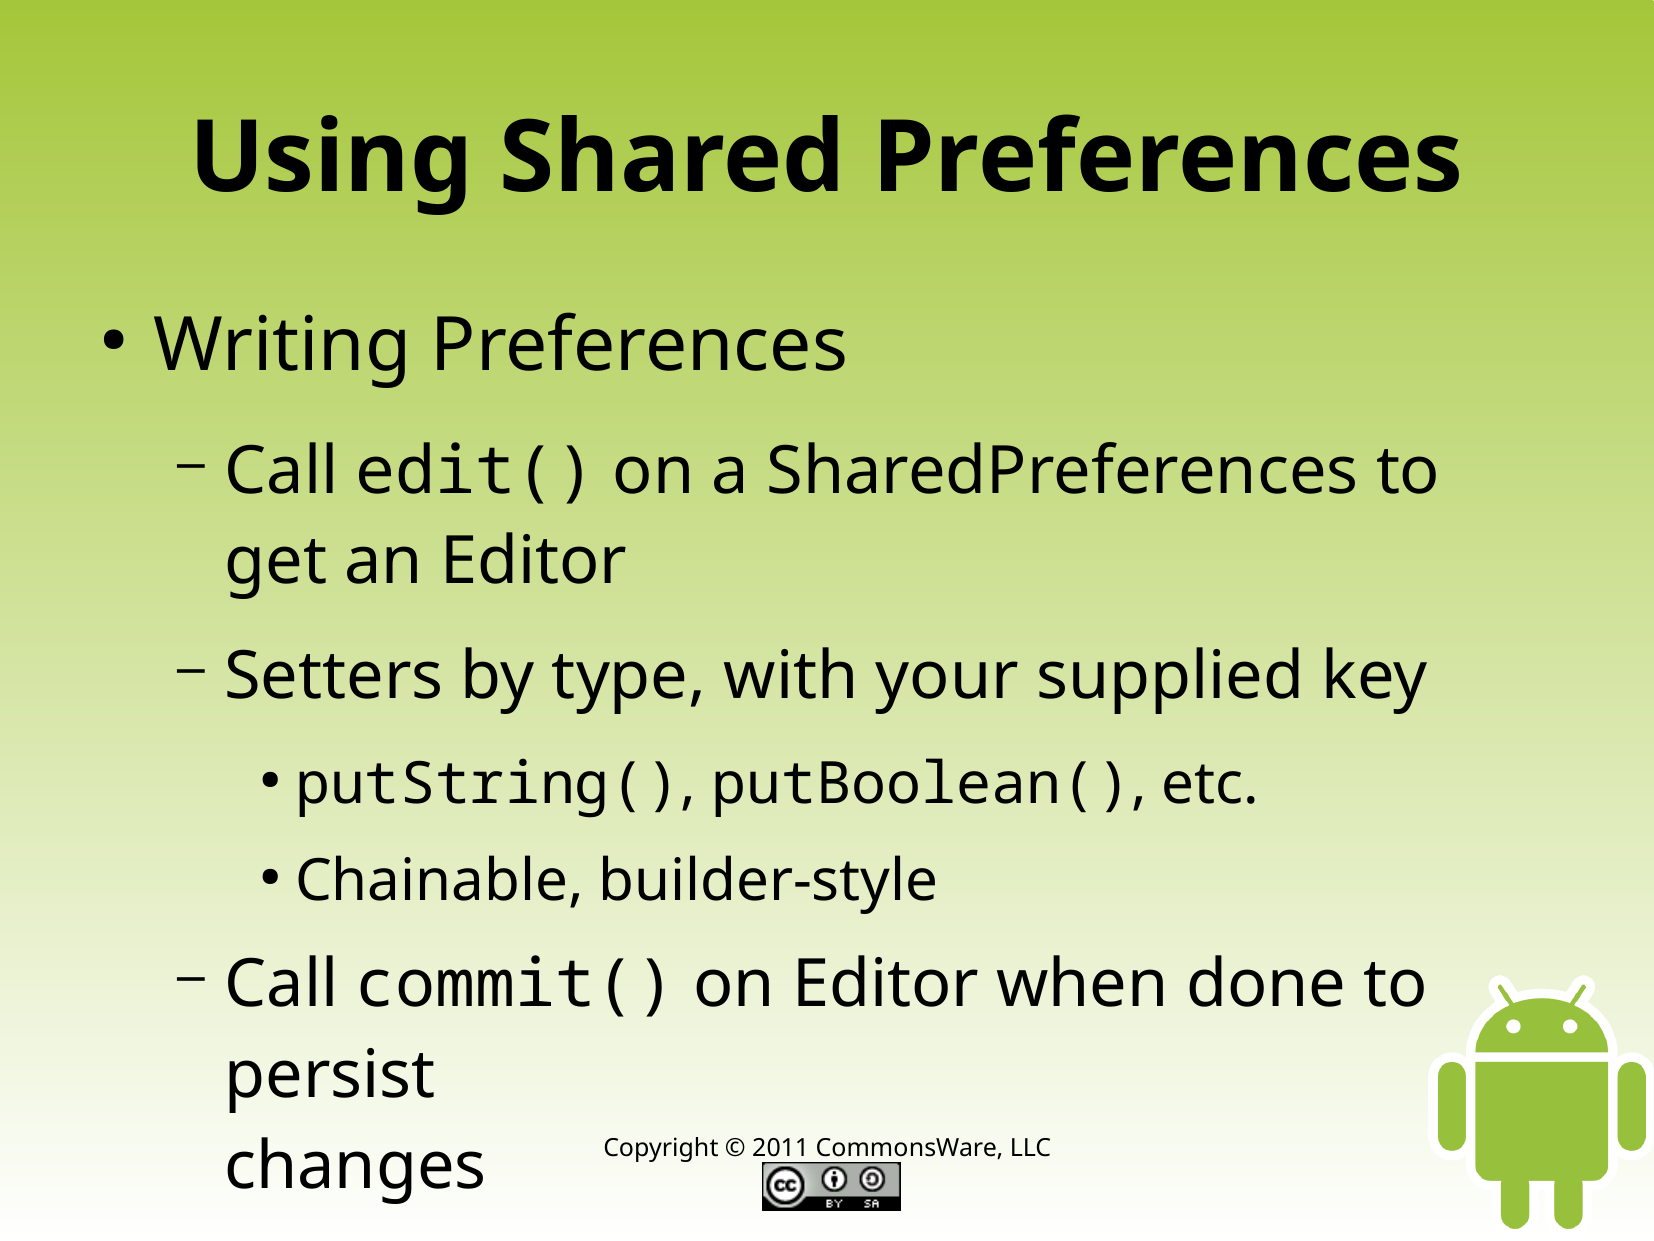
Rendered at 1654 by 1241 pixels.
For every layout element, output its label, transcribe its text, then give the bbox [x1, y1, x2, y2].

title Using Shared Preferences [82, 49, 1571, 257]
list Writing Preferences Call edit() on a SharedPreferences to get an Editor Setters by type, with your supplied key putString(), putBoolean(), etc. Chainable, builder-style Call commit() on Editor when done to persist changes [82, 290, 1538, 1088]
picture [762, 1162, 901, 1211]
picture [1428, 975, 1654, 1238]
